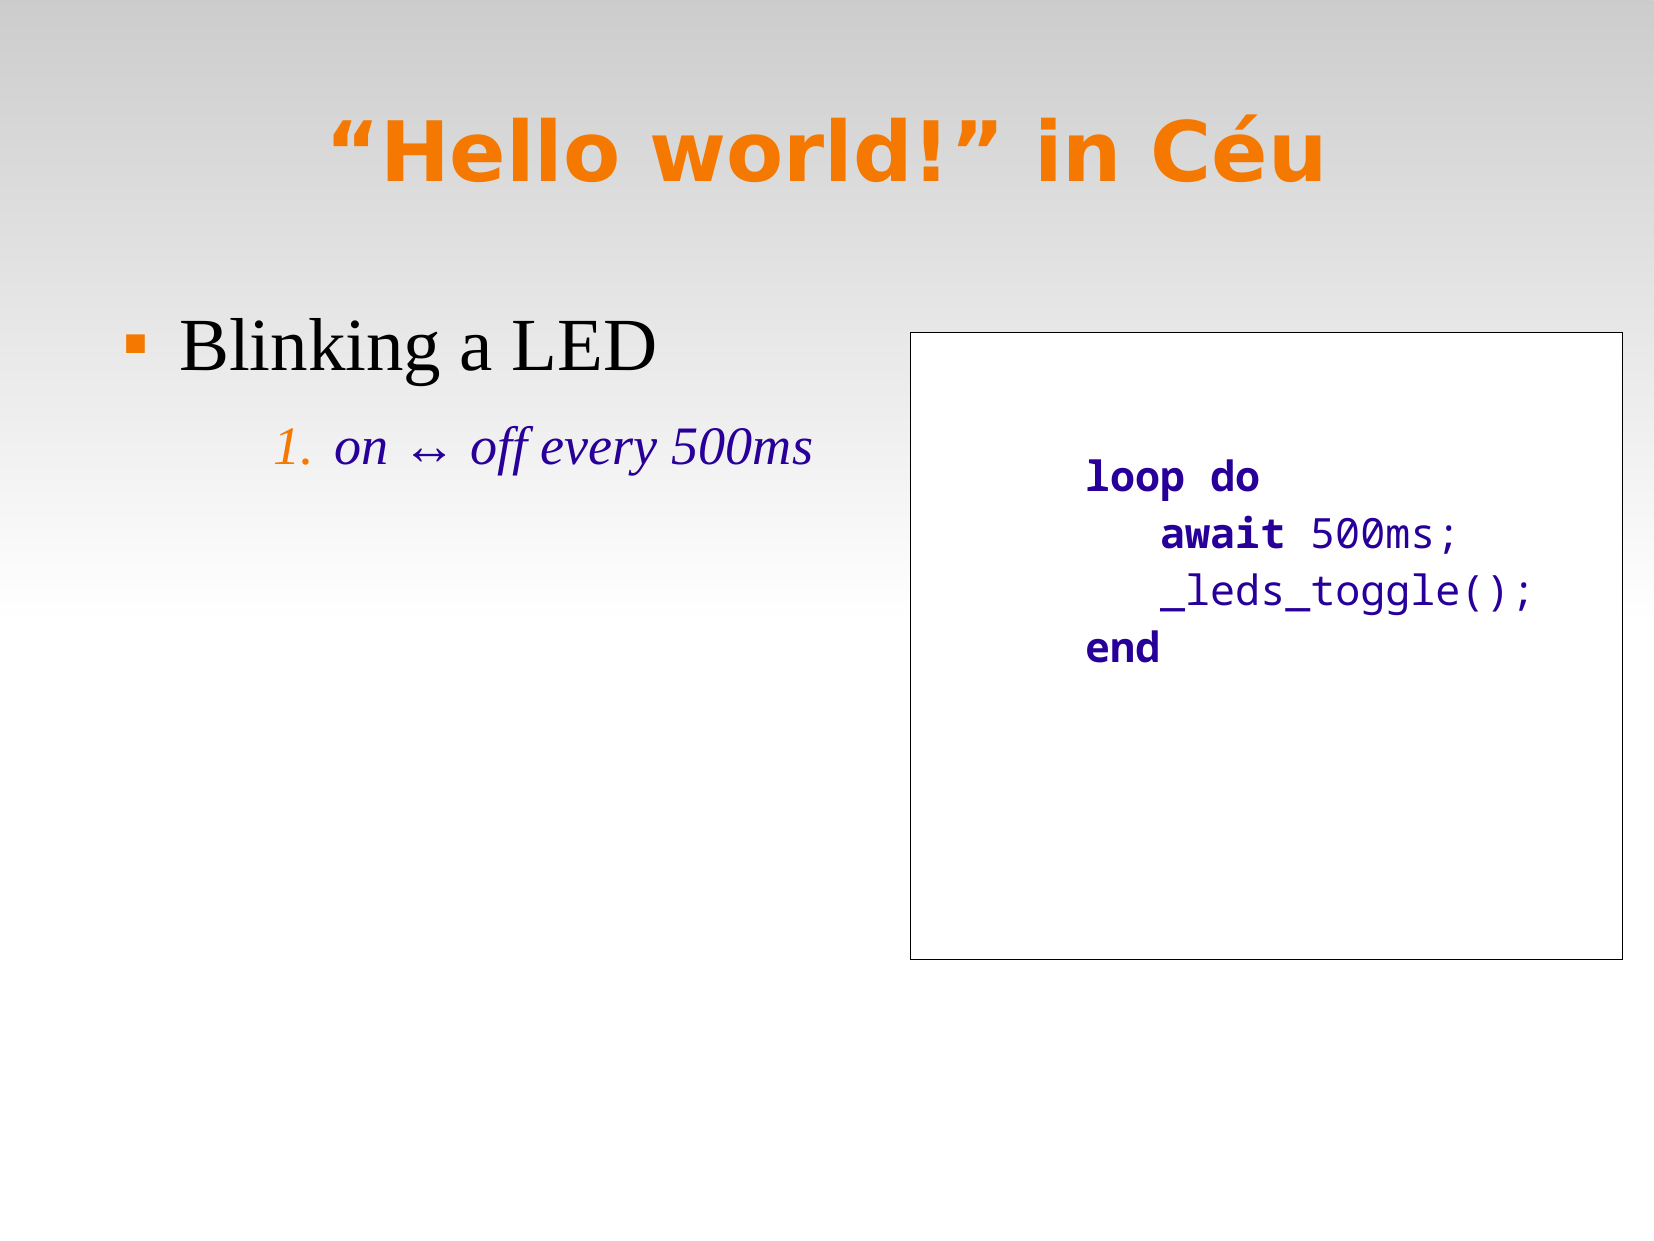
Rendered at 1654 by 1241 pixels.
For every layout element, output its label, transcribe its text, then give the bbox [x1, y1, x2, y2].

text_box loop do await 500ms; _leds_toggle(); end [938, 345, 1623, 946]
list Blinking a LED on ↔ off every 500ms [37, 303, 938, 1175]
title “Hello world!” in Céu [82, 49, 1571, 257]
